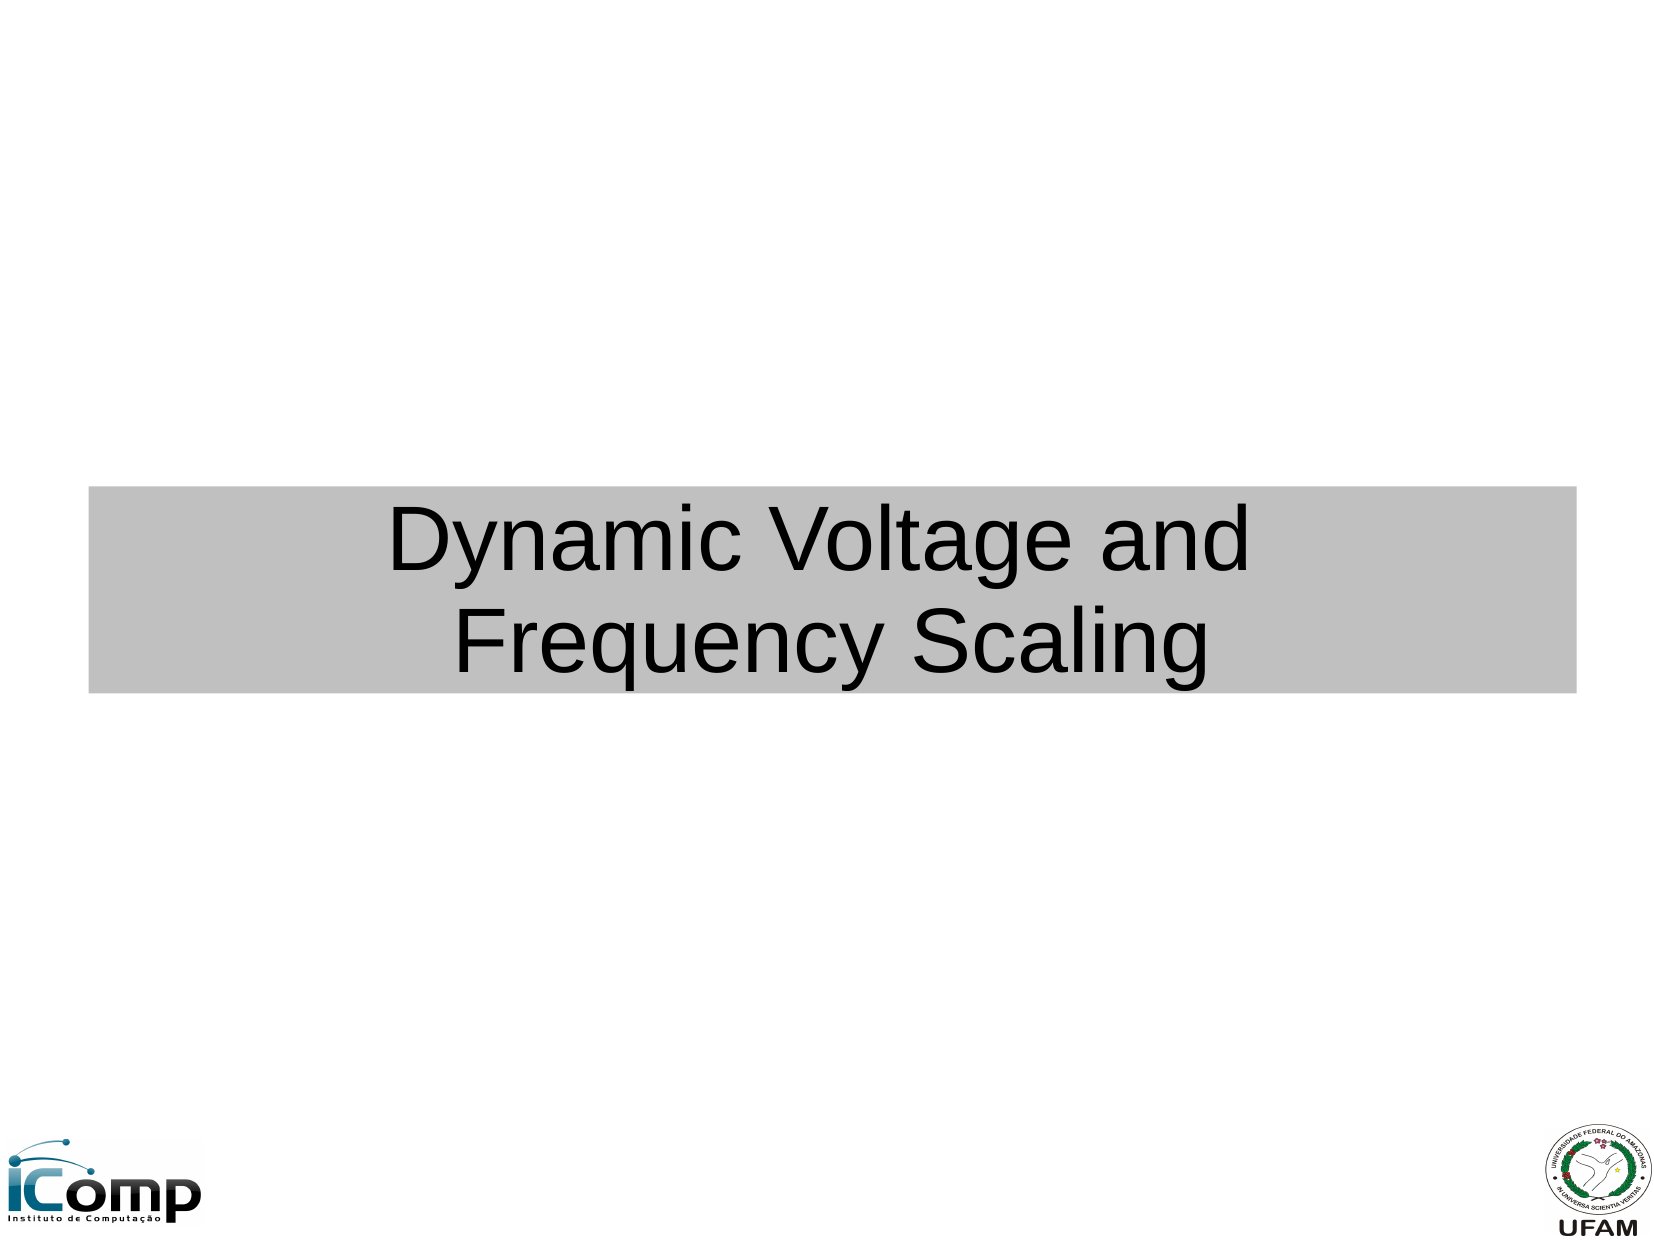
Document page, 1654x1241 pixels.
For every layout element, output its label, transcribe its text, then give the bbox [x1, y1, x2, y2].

picture [1545, 1124, 1652, 1236]
picture [5, 1139, 205, 1226]
title Dynamic Voltage and Frequency Scaling [88, 486, 1577, 694]
